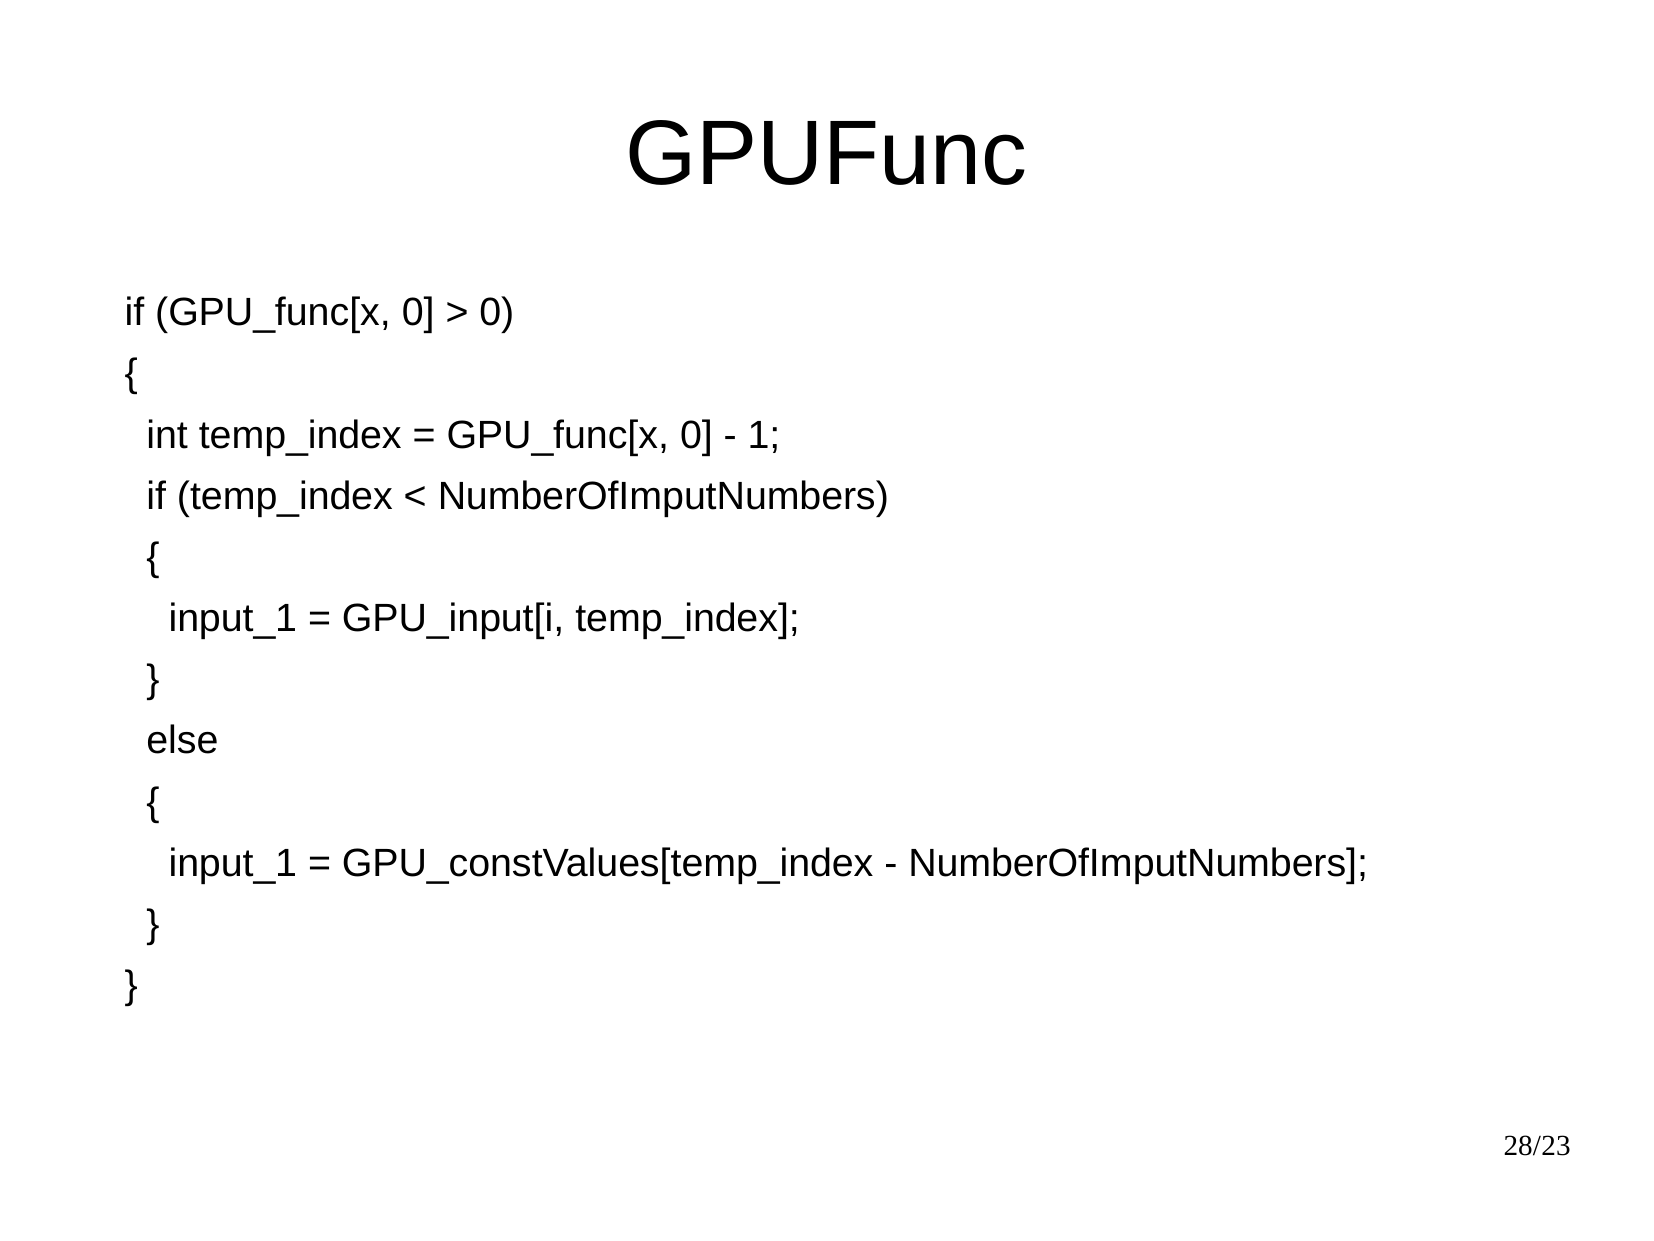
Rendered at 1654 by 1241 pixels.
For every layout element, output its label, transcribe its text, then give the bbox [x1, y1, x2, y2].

title GPUFunc [82, 49, 1571, 257]
list if (GPU_func[x, 0] > 0) { int temp_index = GPU_func[x, 0] - 1; if (temp_index < NumberOfImputNumbers) { input_1 = GPU_input[i, temp_index]; } else { input_1 = GPU_constValues[temp_index - NumberOfImputNumbers]; } } [82, 290, 1571, 1010]
